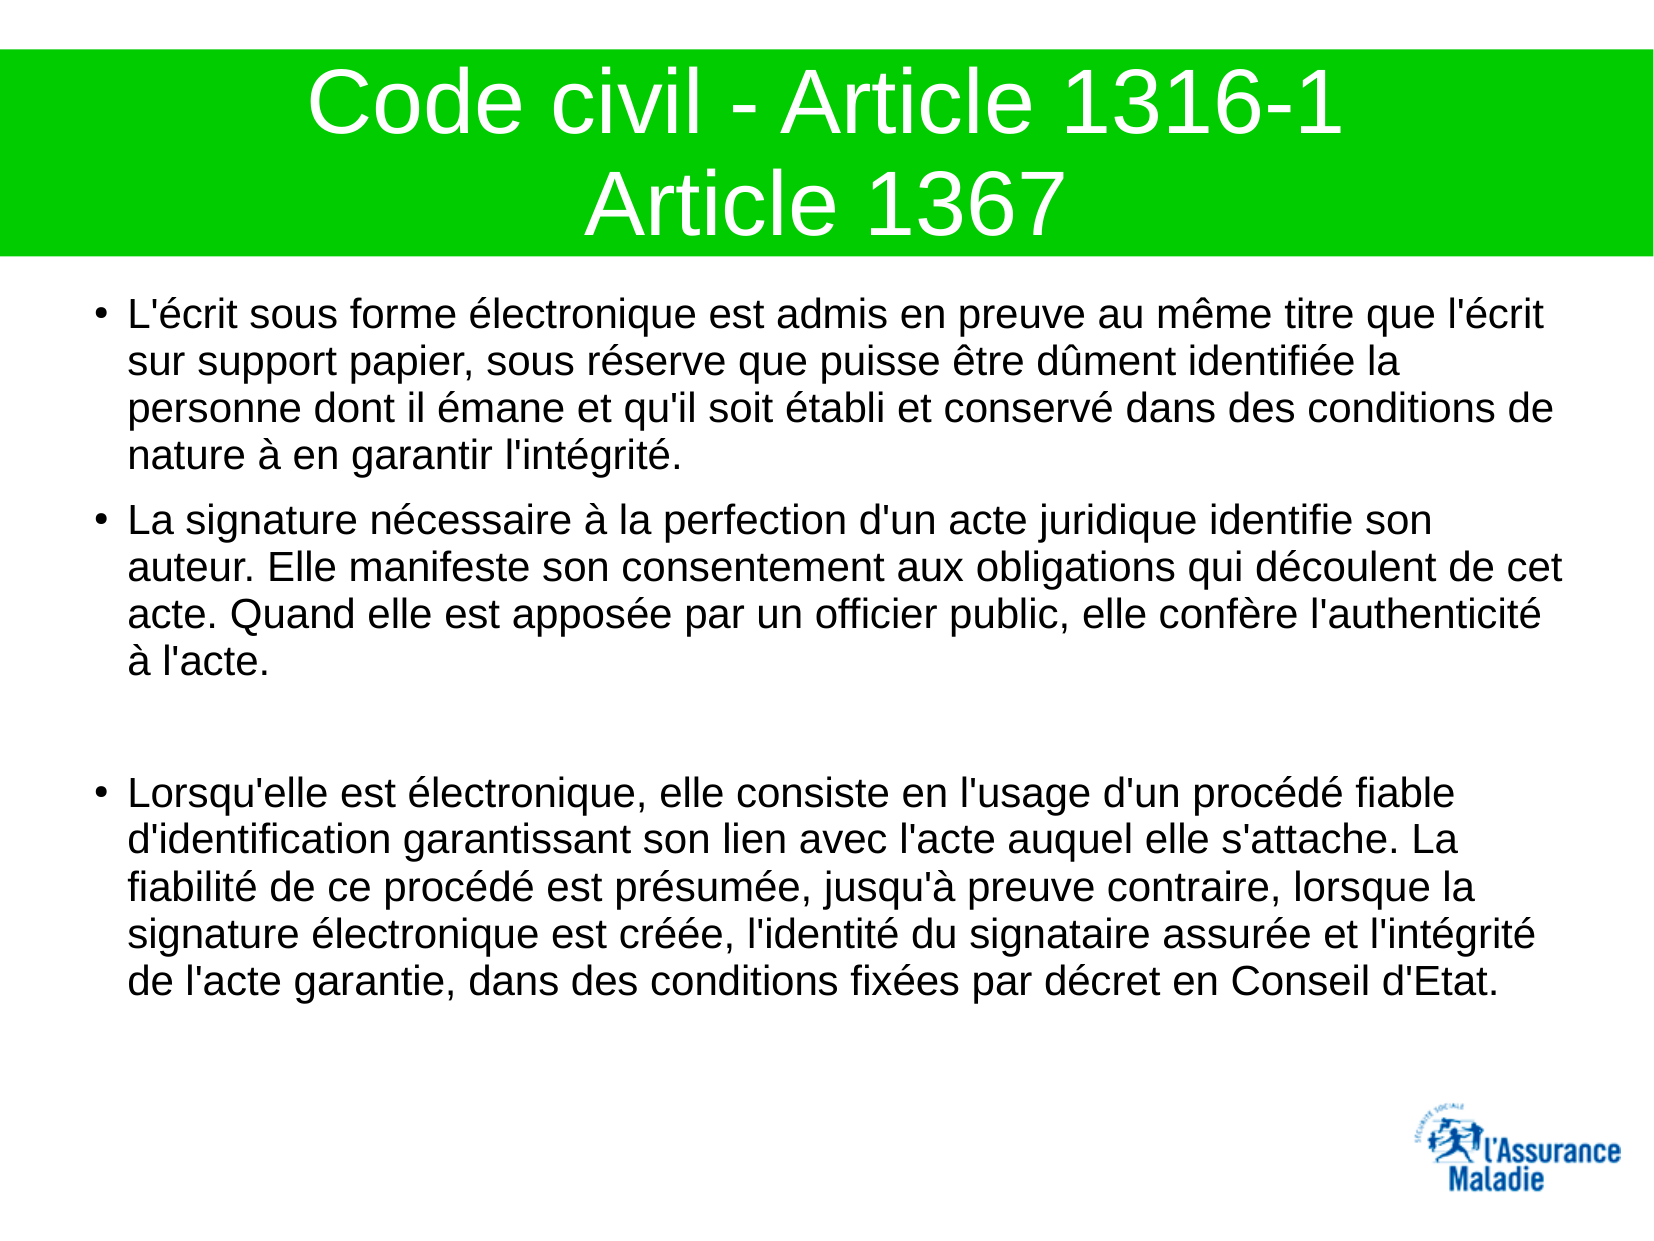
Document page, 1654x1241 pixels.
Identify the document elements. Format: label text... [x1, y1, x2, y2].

list L'écrit sous forme électronique est admis en preuve au même titre que l'écrit sur support papier, sous réserve que puisse être dûment identifiée la personne dont il émane et qu'il soit établi et conservé dans des conditions de nature à en garantir l'intégrité. La signature nécessaire à la perfection d'un acte juridique identifie son auteur. Elle manifeste son consentement aux obligations qui découlent de cet acte. Quand elle est apposée par un officier public, elle confère l'authenticité à l'acte. Lorsqu'elle est électronique, elle consiste en l'usage d'un procédé fiable d'identification garantissant son lien avec l'acte auquel elle s'attache. La fiabilité de ce procédé est présumée, jusqu'à preuve contraire, lorsque la signature électronique est créée, l'identité du signataire assurée et l'intégrité de l'acte garantie, dans des conditions fixées par décret en Conseil d'Etat. [82, 290, 1571, 1010]
title Code civil - Article 1316-1 Article 1367 [0, 49, 1654, 257]
picture [1393, 1099, 1621, 1193]
